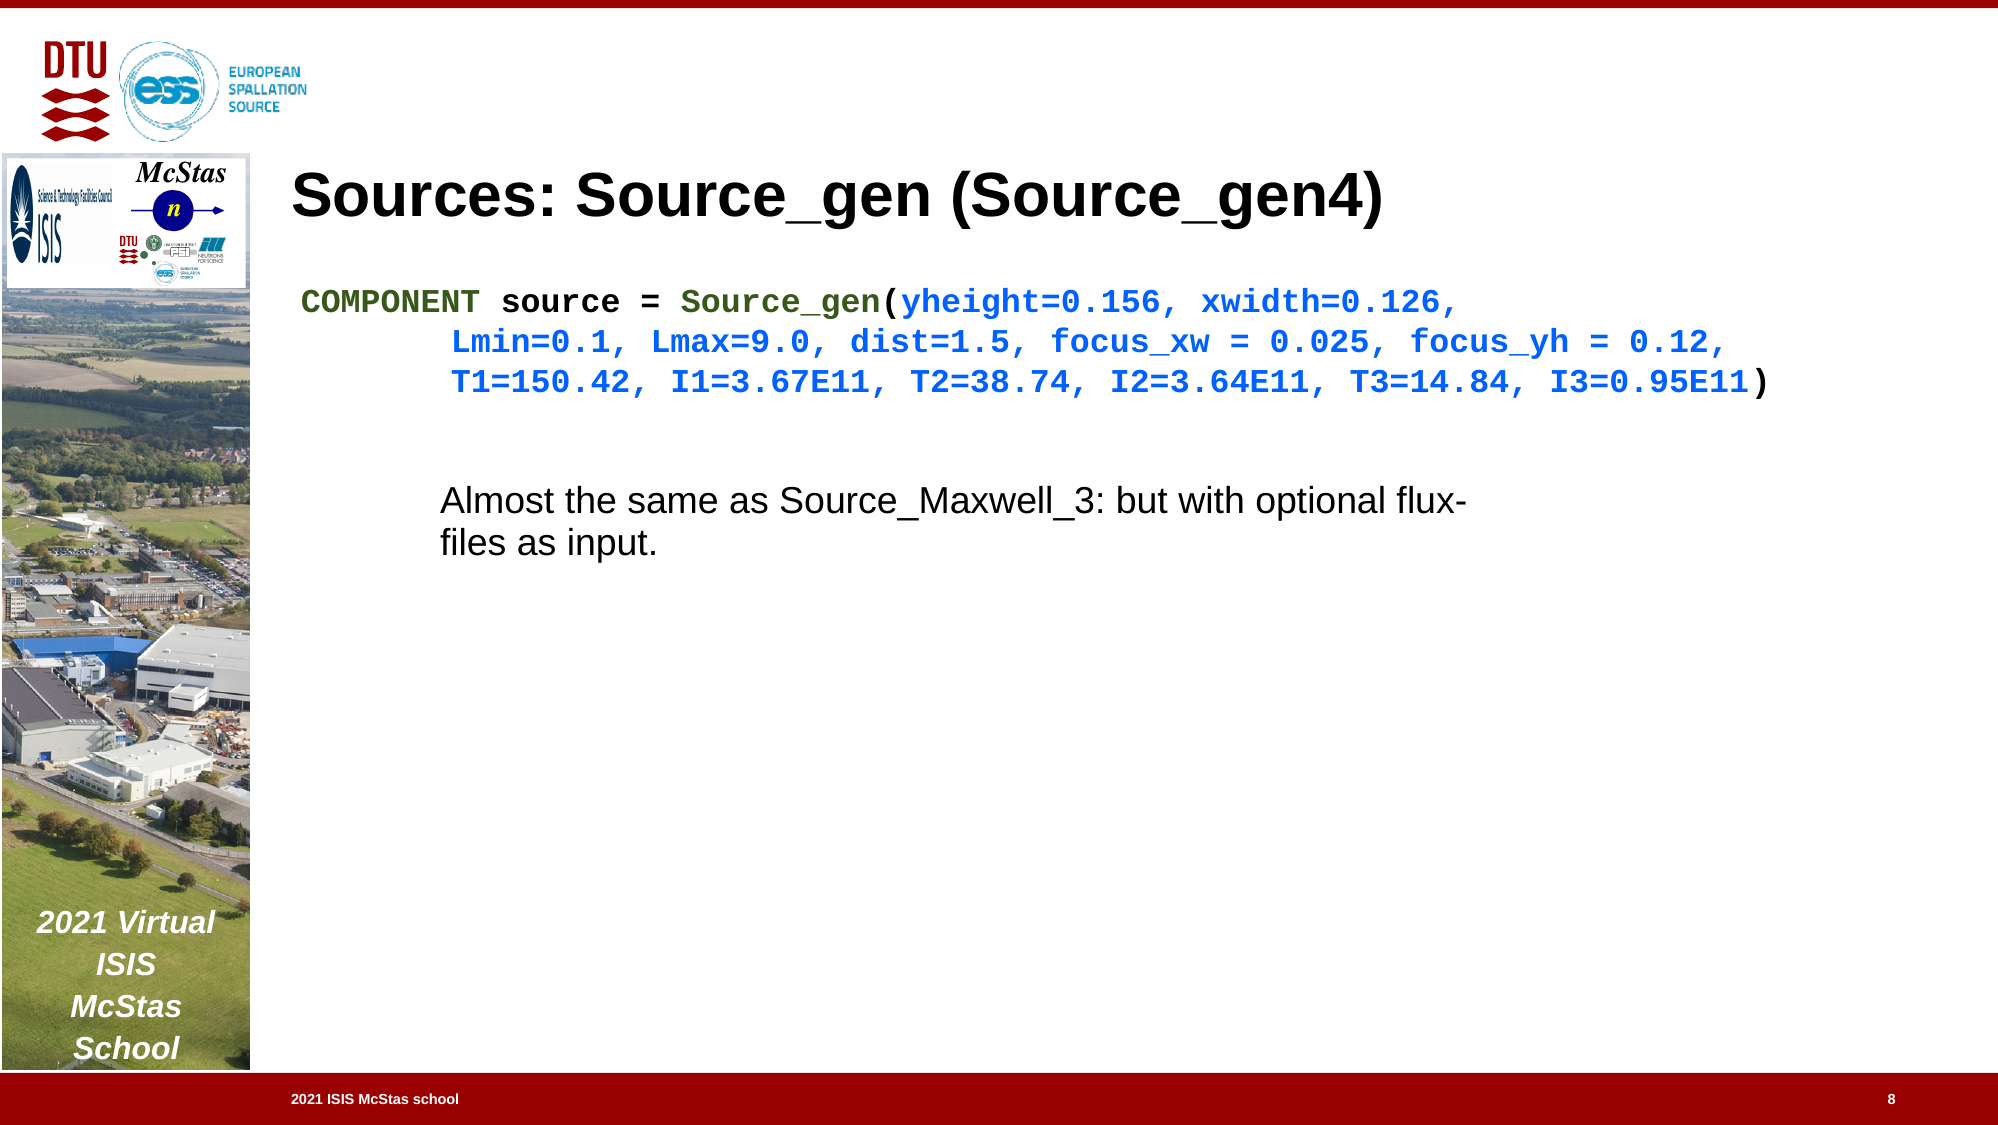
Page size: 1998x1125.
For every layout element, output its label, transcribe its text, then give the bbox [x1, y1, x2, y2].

text_box COMPONENT source = Source_gen(yheight=0.156, xwidth=0.126, Lmin=0.1, Lmax=9.0, dist=1.5, focus_xw = 0.025, focus_yh = 0.12, T1=150.42, I1=3.67E11, T2=38.74, I2=3.64E11, T3=14.84, I3=0.95E11) [293, 271, 1973, 407]
picture [119, 41, 307, 142]
slide_number <number> [1887, 1088, 1909, 1110]
title Sources: Source_gen (Source_gen4) [291, 69, 1819, 230]
picture [2, 153, 250, 1070]
text_box Almost the same as Source_Maxwell_3: but with optional flux-files as input. [425, 472, 1512, 572]
